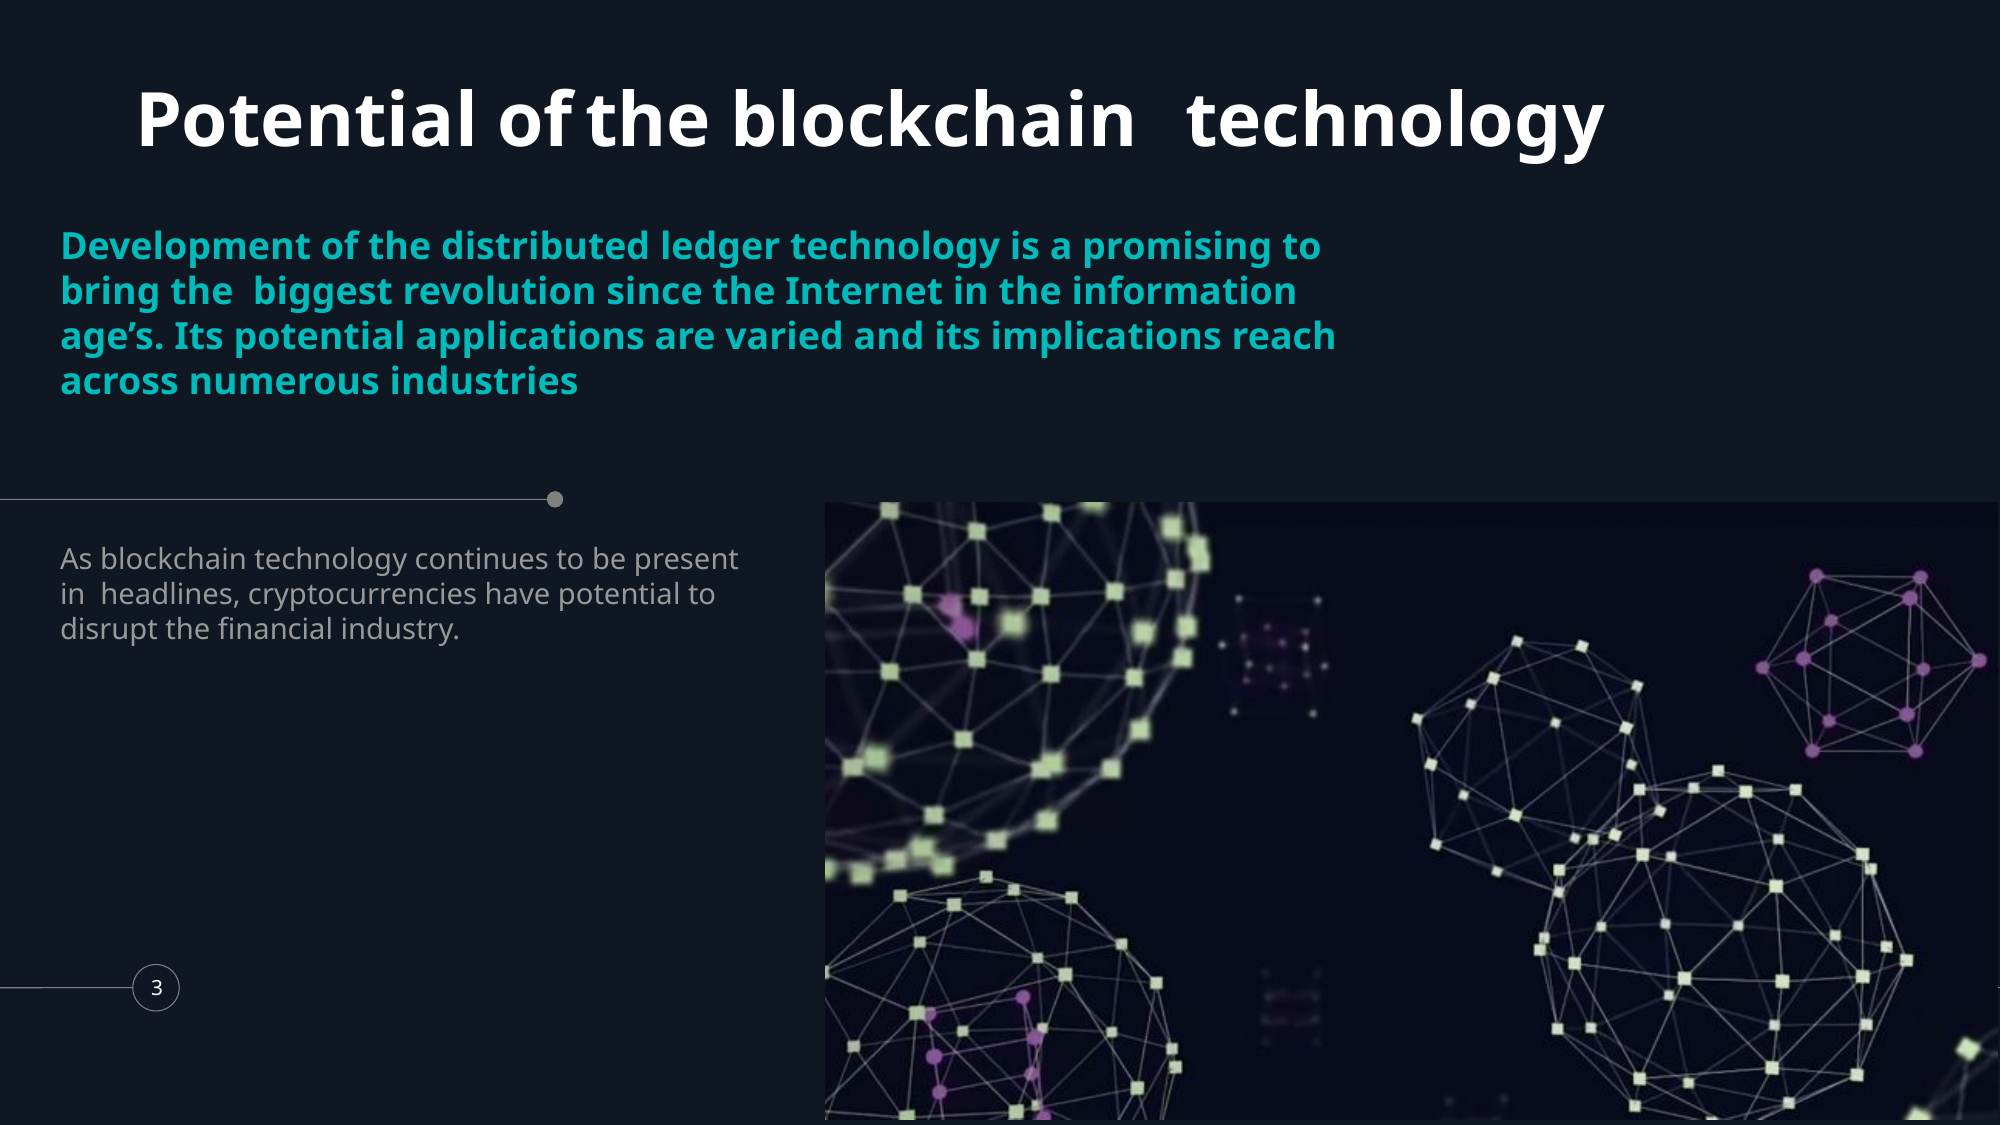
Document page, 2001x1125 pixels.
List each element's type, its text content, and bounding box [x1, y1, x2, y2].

slide_number <number> [127, 964, 186, 1014]
title Potential of the blockchain technology [60, 29, 1966, 162]
list Development of the distributed ledger technology is a promising to bring the biggest revolution since the Internet in the information age’s. Its potential applications are varied and its implications reach across numerous industries [60, 221, 1381, 315]
picture [825, 502, 1998, 1120]
list As blockchain technology continues to be present in headlines, cryptocurrencies have potential to disrupt the financial industry. [60, 539, 752, 758]
